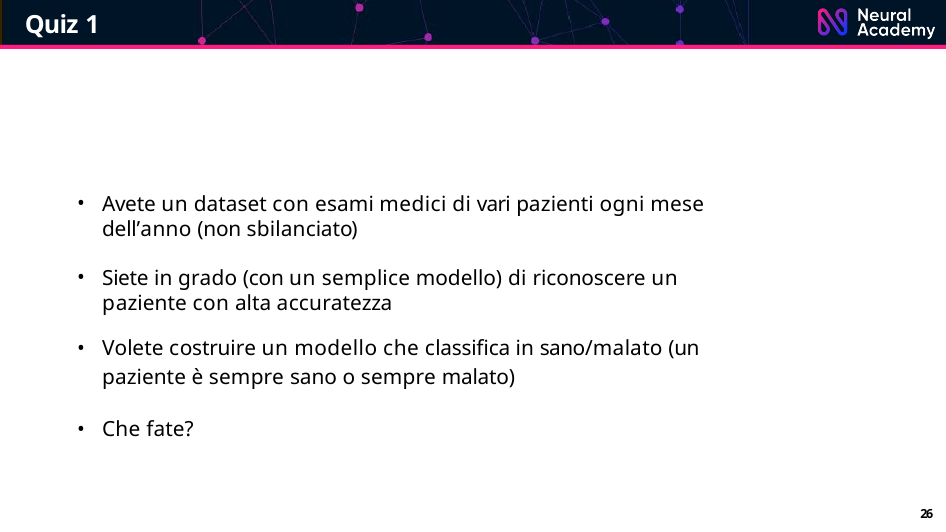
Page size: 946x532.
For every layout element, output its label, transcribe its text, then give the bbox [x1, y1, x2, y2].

picture [0, 0, 946, 49]
slide_number <number> [914, 504, 943, 532]
title Quiz 1 [22, 6, 104, 98]
text_box Avete un dataset con esami medici di vari pazienti ogni mese dell’anno (non sbilanciato) Siete in grado (con un semplice modello) di riconoscere un paziente con alta accuratezza Volete costruire un modello che classiﬁca in sano/malato (un paziente è sempre sano o sempre malato) Che fate? [75, 188, 742, 442]
